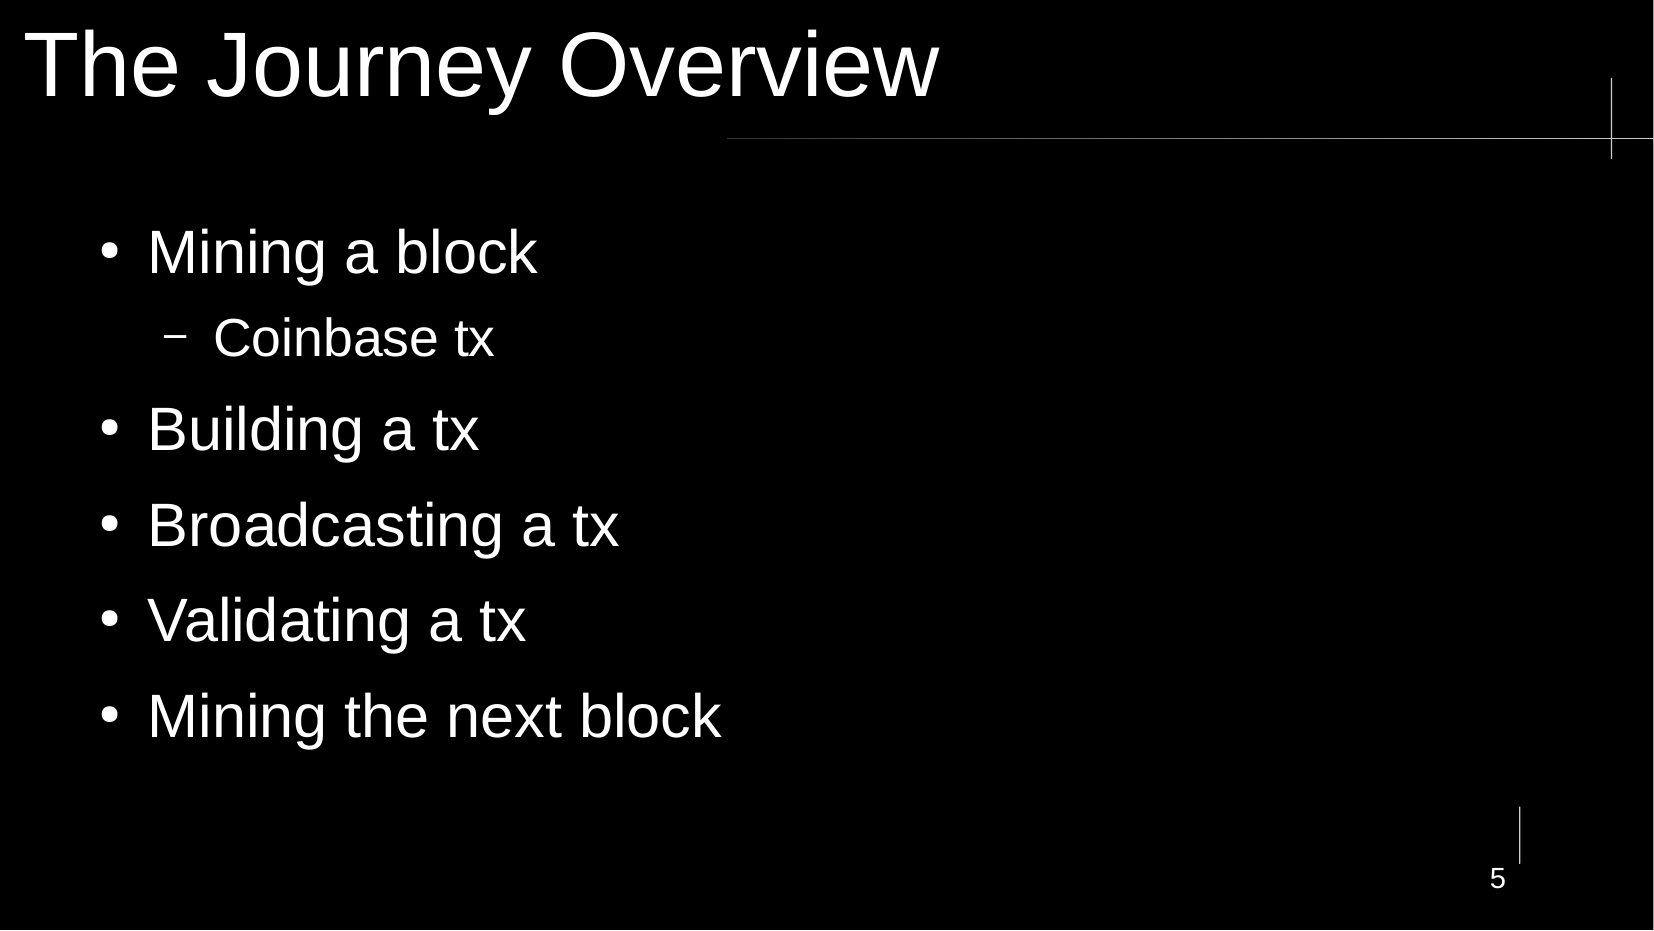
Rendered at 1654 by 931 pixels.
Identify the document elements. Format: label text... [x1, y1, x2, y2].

title The Journey Overview [23, 11, 1589, 119]
list Mining a block Coinbase tx Building a tx Broadcasting a tx Validating a tx Mining the next block [82, 217, 1571, 758]
